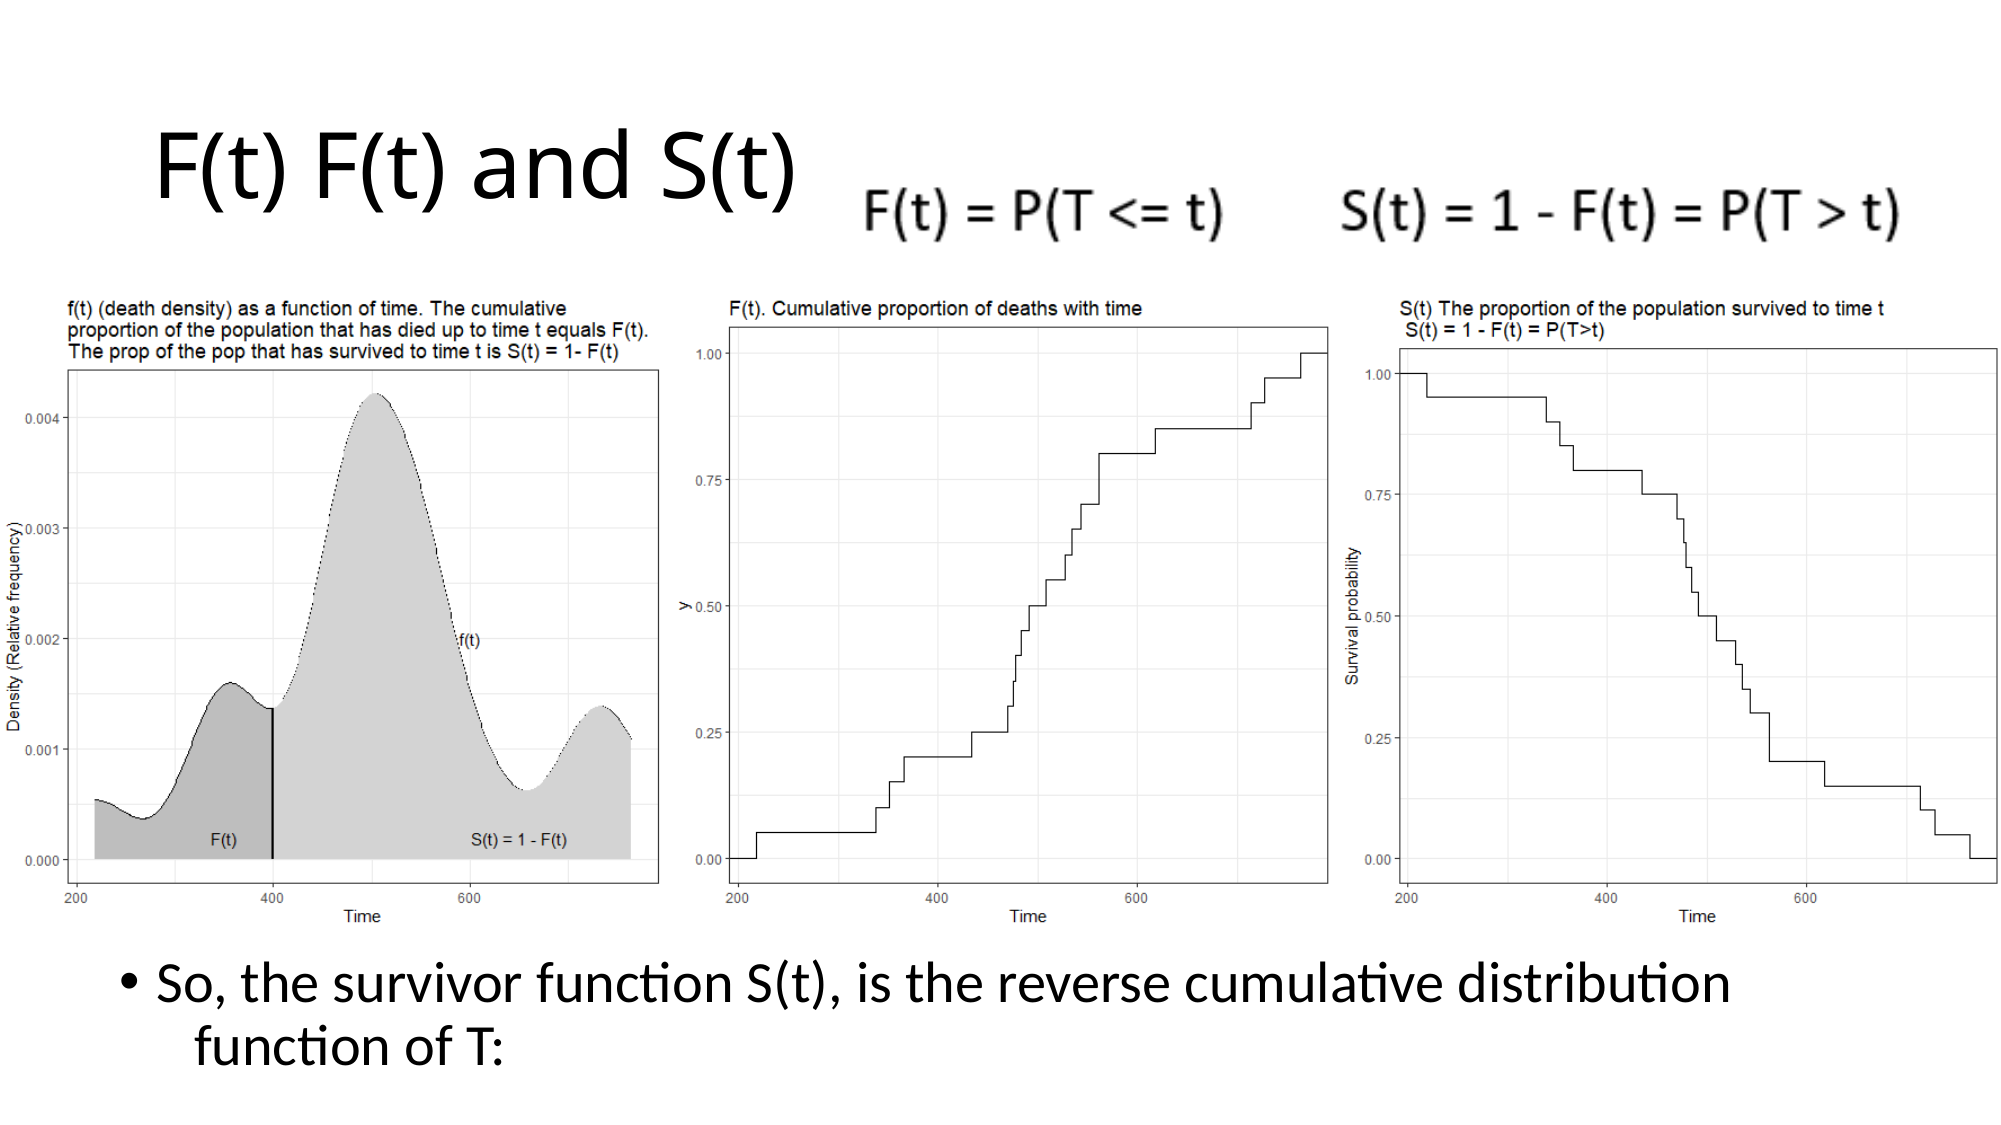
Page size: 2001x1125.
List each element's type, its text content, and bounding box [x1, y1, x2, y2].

title F(t) F(t) and S(t) [137, 59, 1863, 278]
picture [843, 172, 1938, 257]
list So, the survivor function S(t), is the reverse cumulative distribution function of T: [104, 945, 1863, 1125]
picture [0, 294, 2000, 929]
